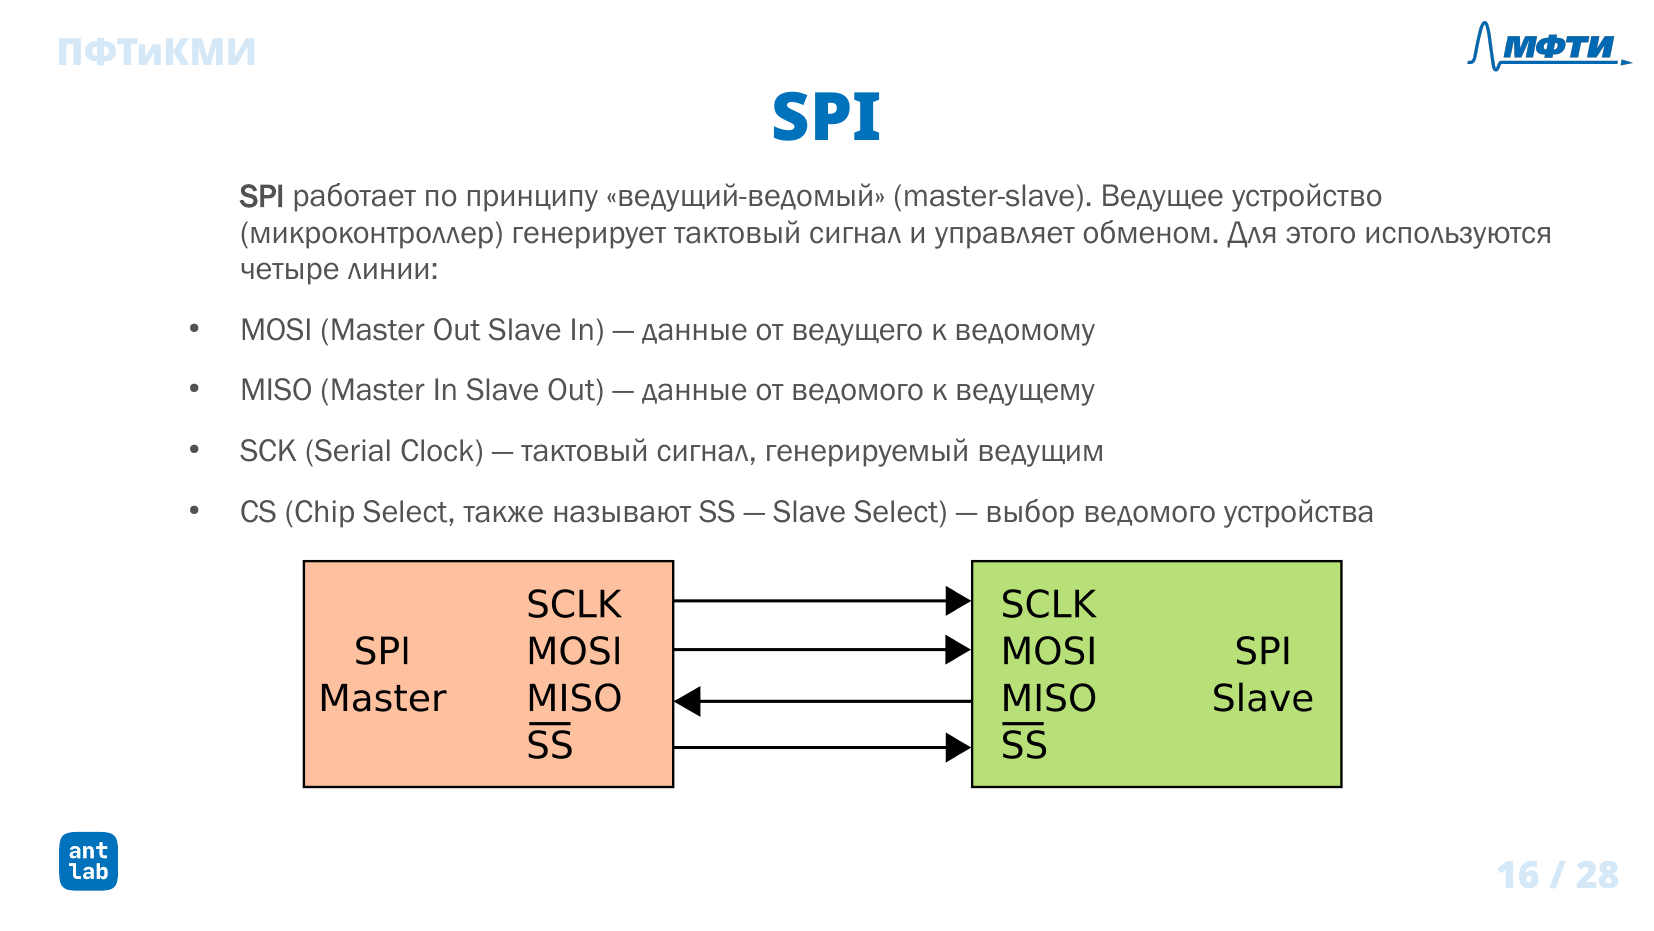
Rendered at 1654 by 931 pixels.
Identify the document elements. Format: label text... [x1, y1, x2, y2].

picture [1446, 0, 1654, 93]
list SPI работает по принципу «ведущий-ведомый» (master-slave). Ведущее устройство (микроконтроллер) генерирует тактовый сигнал и управляет обменом. Для этого используются четыре линии: MOSI (Master Out Slave In) — данные от ведущего к ведомому MISO (Master In Slave Out) — данные от ведомого к ведущему SCK (Serial Clock) — тактовый сигнал, генерируемый ведущим CS (Chip Select, также называют SS — Slave Select) — выбор ведомого устройства [171, 177, 1565, 532]
title SPI [82, 20, 1571, 209]
picture [236, 501, 1506, 898]
